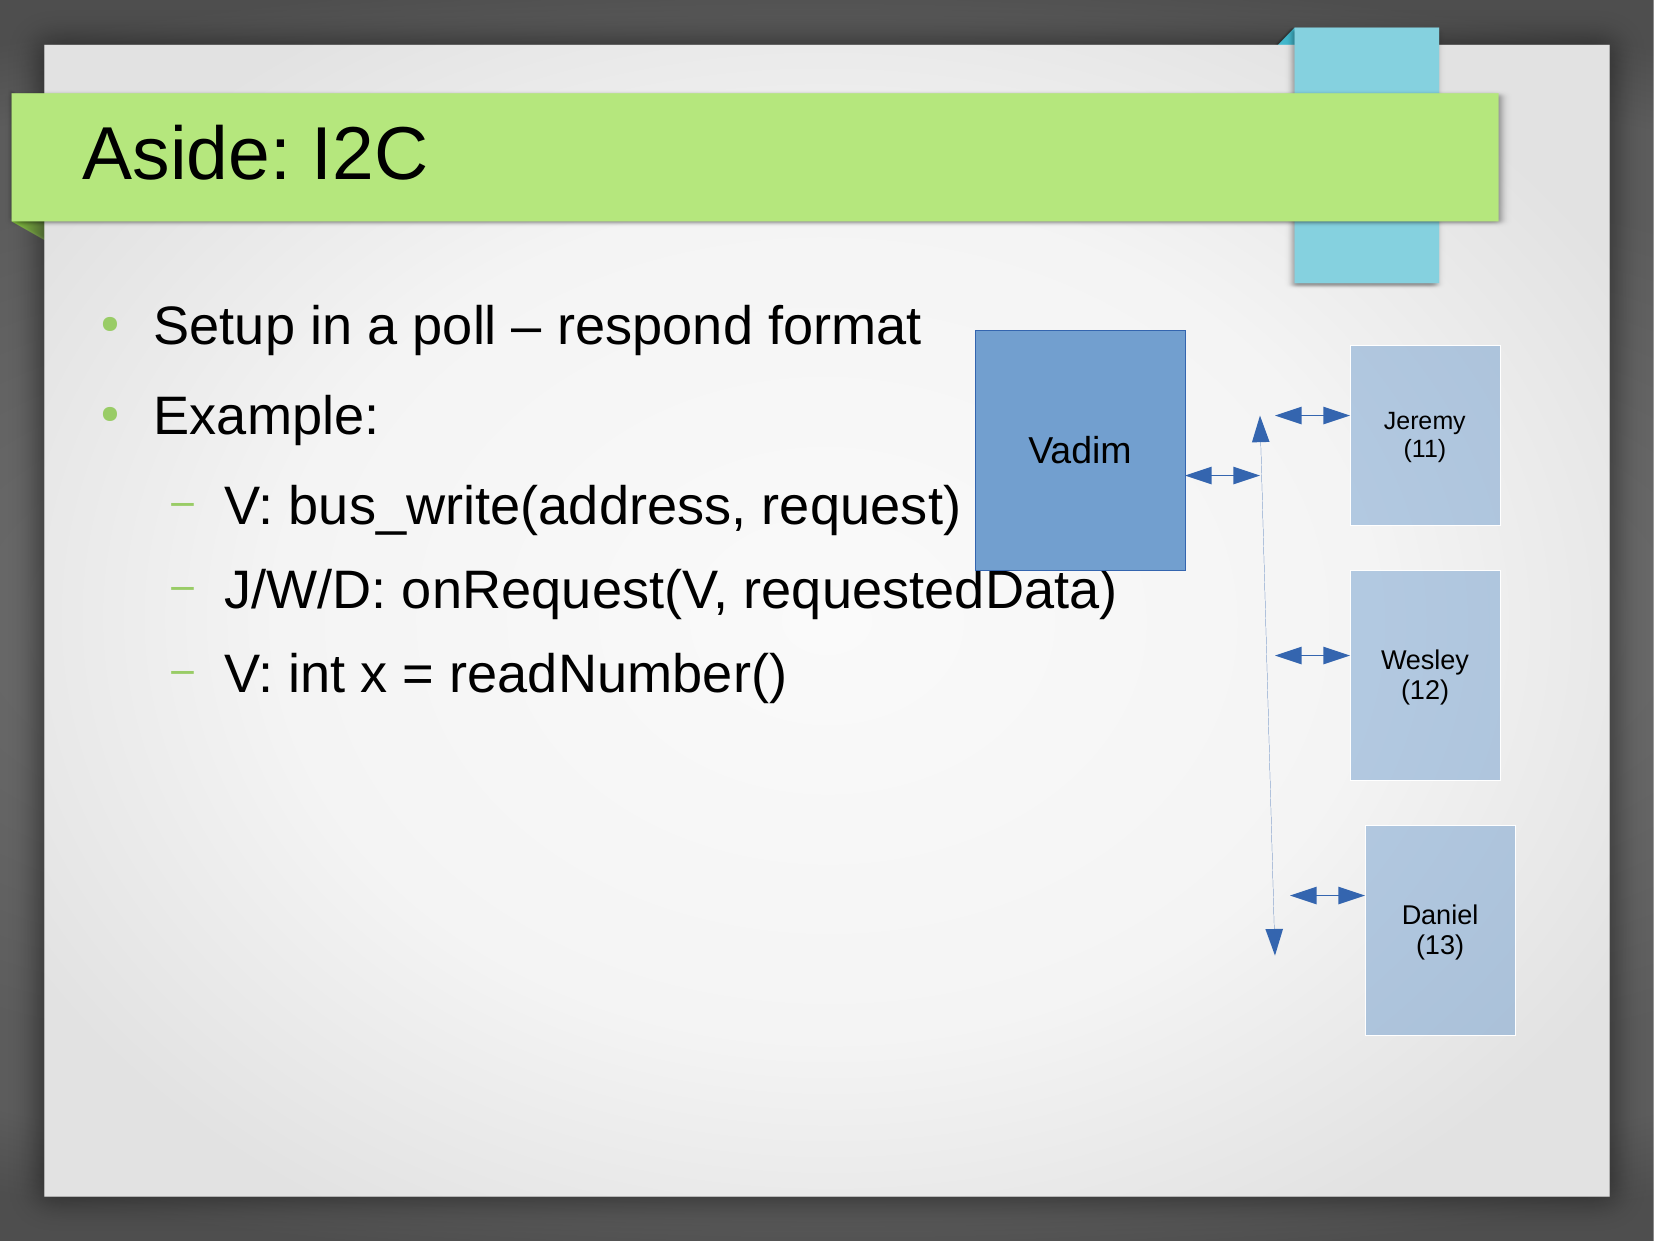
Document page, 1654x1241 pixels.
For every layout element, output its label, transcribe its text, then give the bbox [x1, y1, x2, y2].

list Setup in a poll – respond format Example: V: bus_write(address, request) J/W/D: onRequest(V, requestedData) V: int x = readNumber() [82, 295, 1571, 1015]
text_box Jeremy (11) [1350, 345, 1501, 526]
picture [0, 0, 1654, 1241]
title Aside: I2C [82, 94, 1264, 213]
text_box Wesley (12) [1350, 570, 1501, 781]
text_box Daniel (13) [1365, 825, 1516, 1036]
text_box Vadim [975, 330, 1186, 571]
